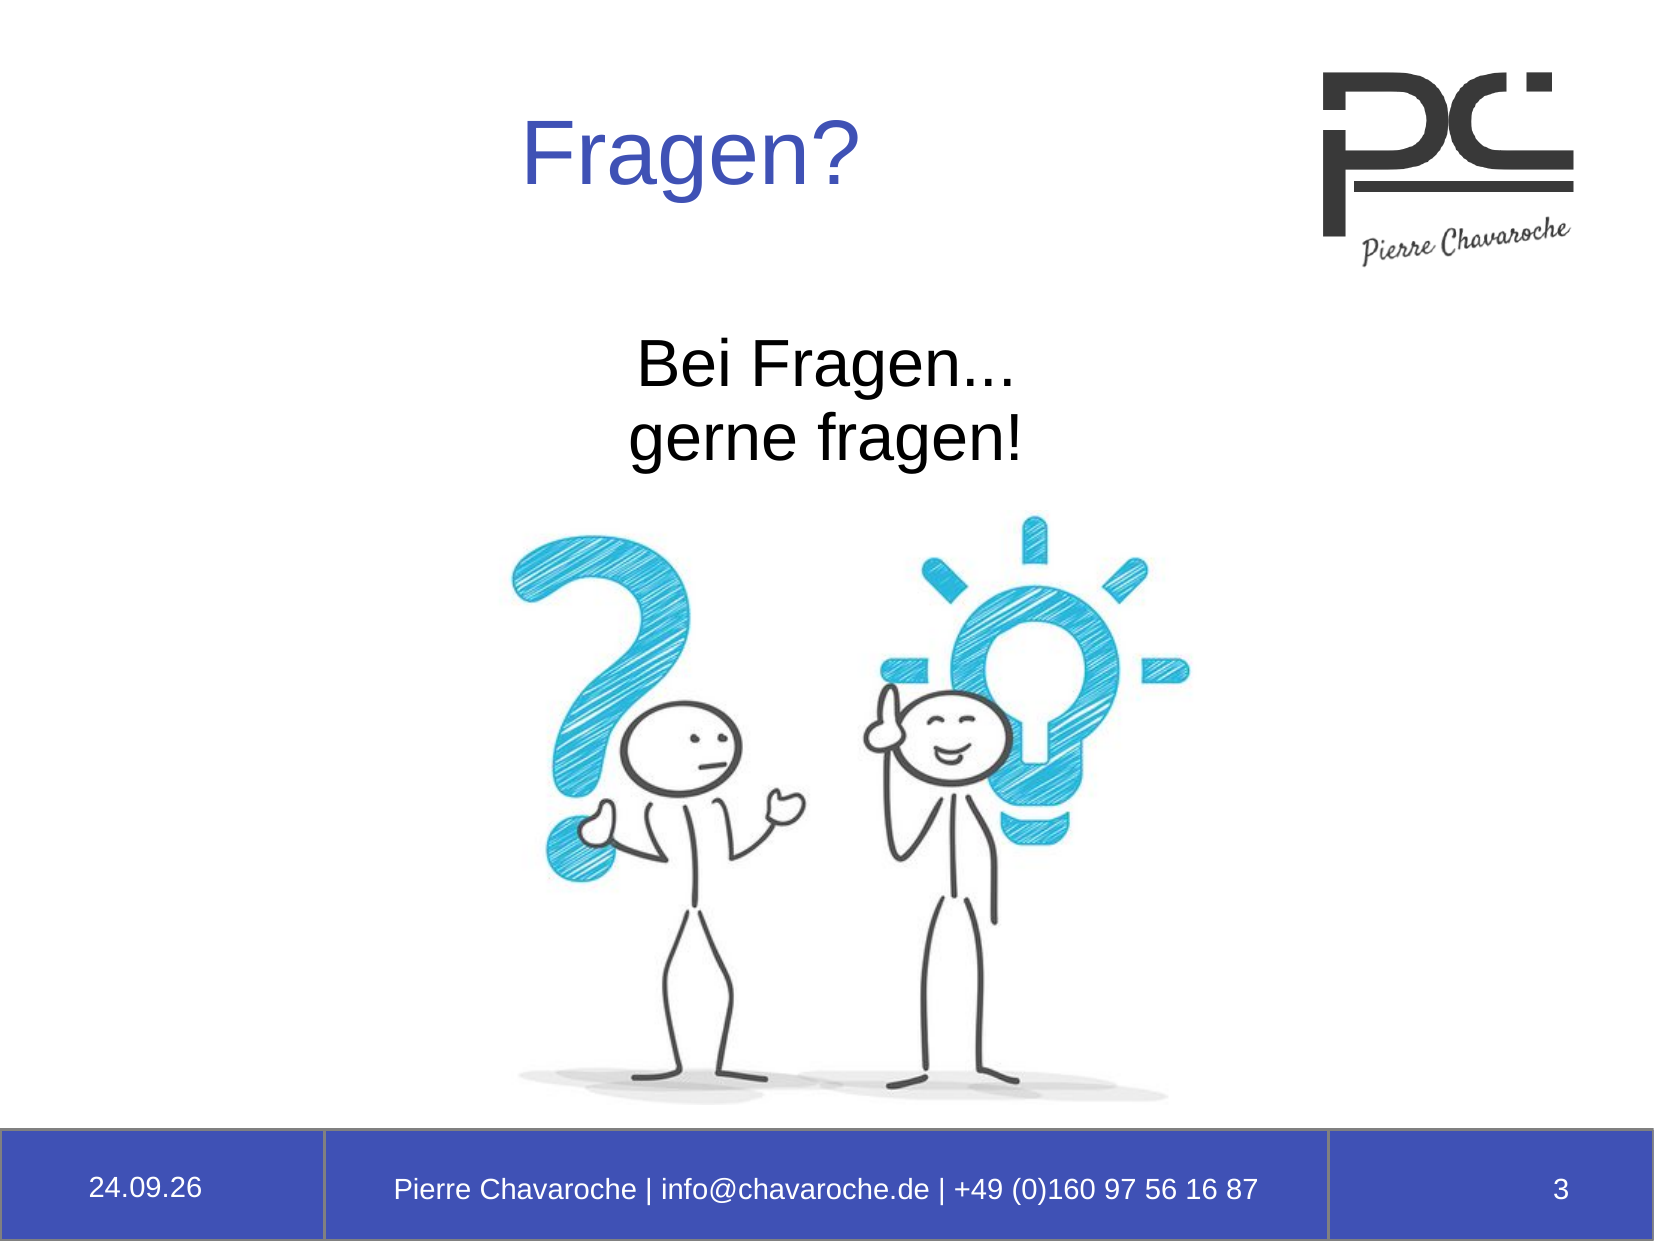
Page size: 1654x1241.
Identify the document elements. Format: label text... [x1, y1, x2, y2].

picture [1307, 29, 1589, 311]
title Fragen? [82, 49, 1300, 257]
picture [404, 510, 1300, 1105]
subtitle Bei Fragen... gerne fragen! [82, 290, 1571, 1109]
